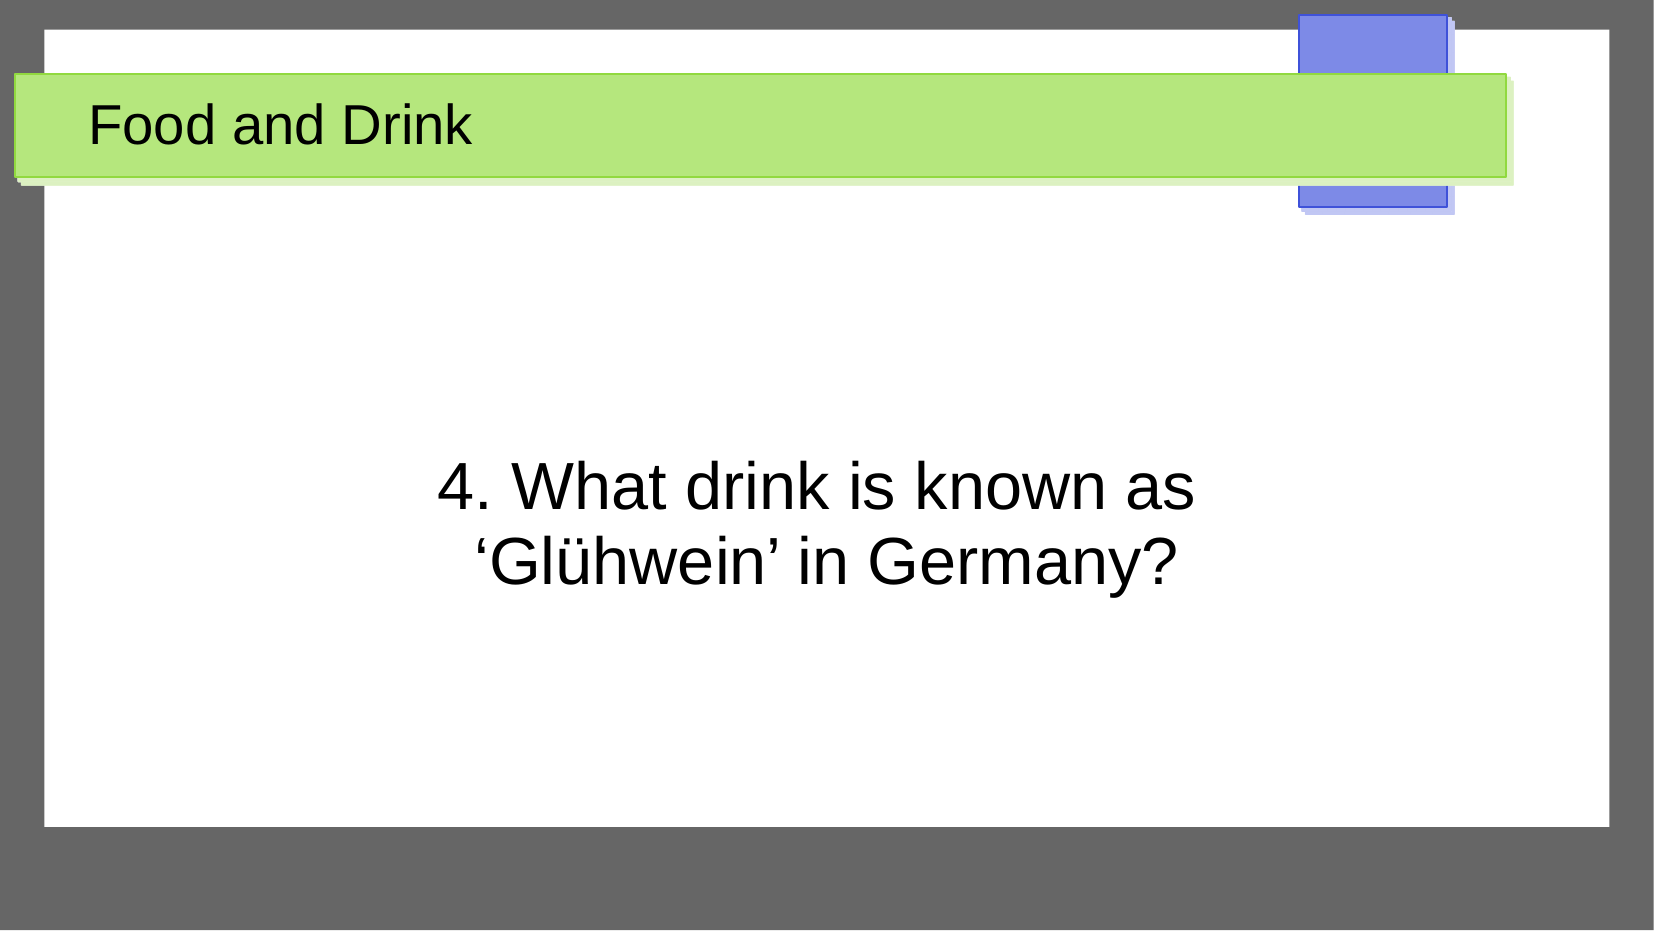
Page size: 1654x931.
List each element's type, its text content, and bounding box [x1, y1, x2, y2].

text_box 4. What drink is known as ‘Glühwein’ in Germany? [88, 236, 1565, 813]
title Food and Drink [88, 73, 1506, 178]
